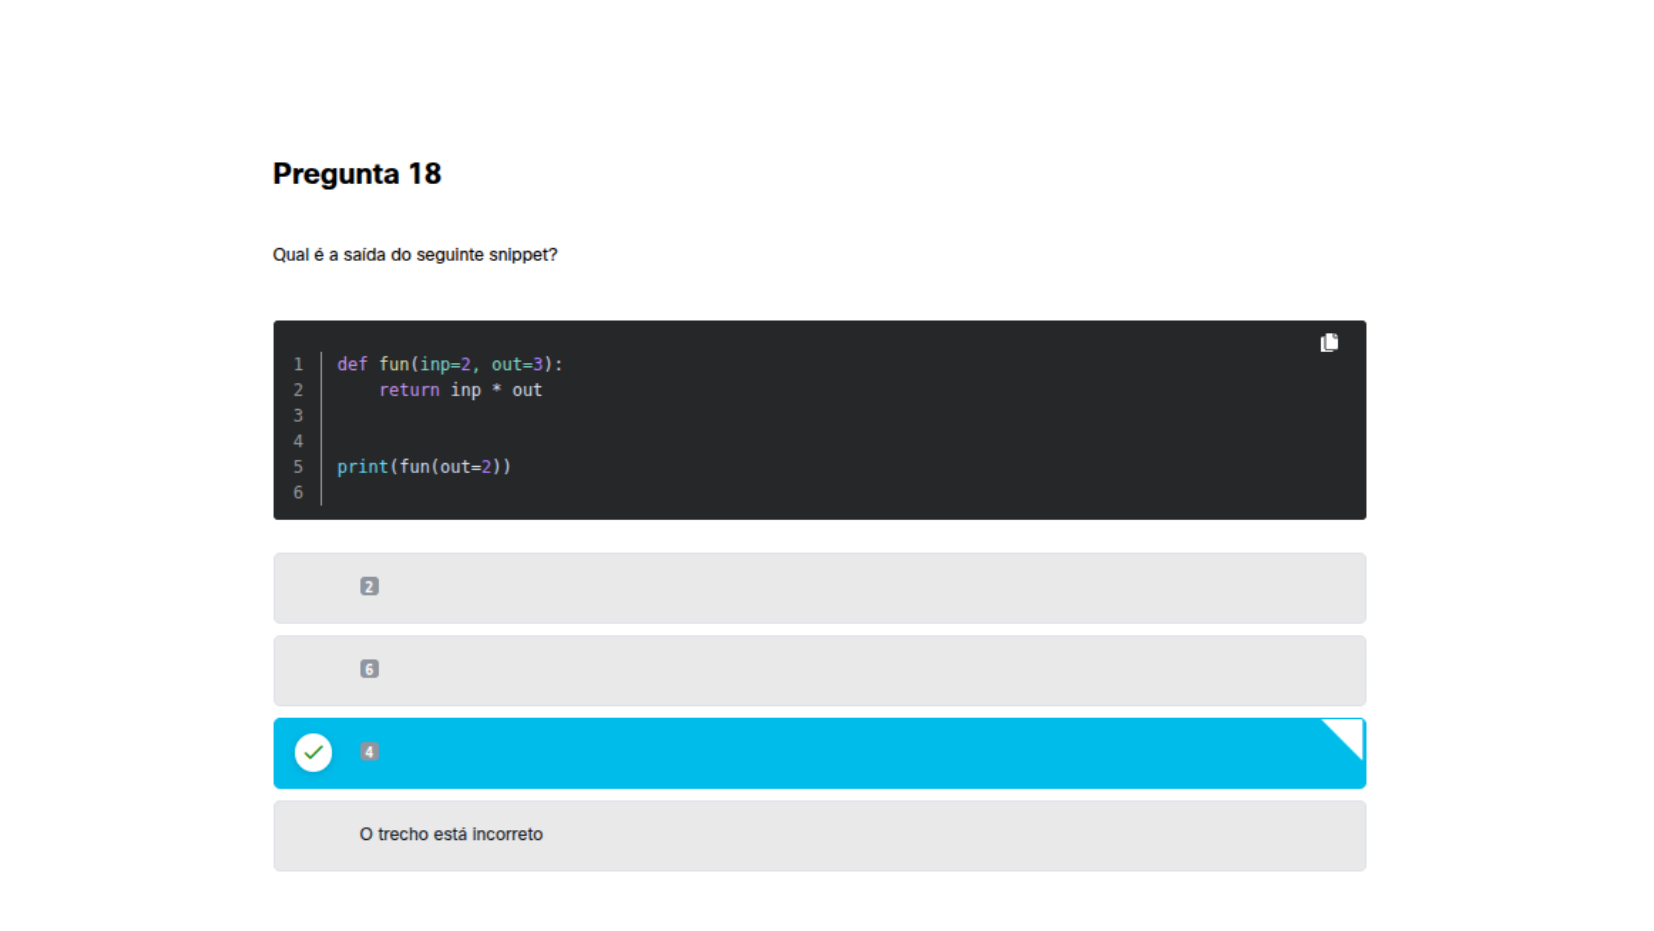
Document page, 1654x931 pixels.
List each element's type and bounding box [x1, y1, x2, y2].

picture [261, 147, 1388, 886]
